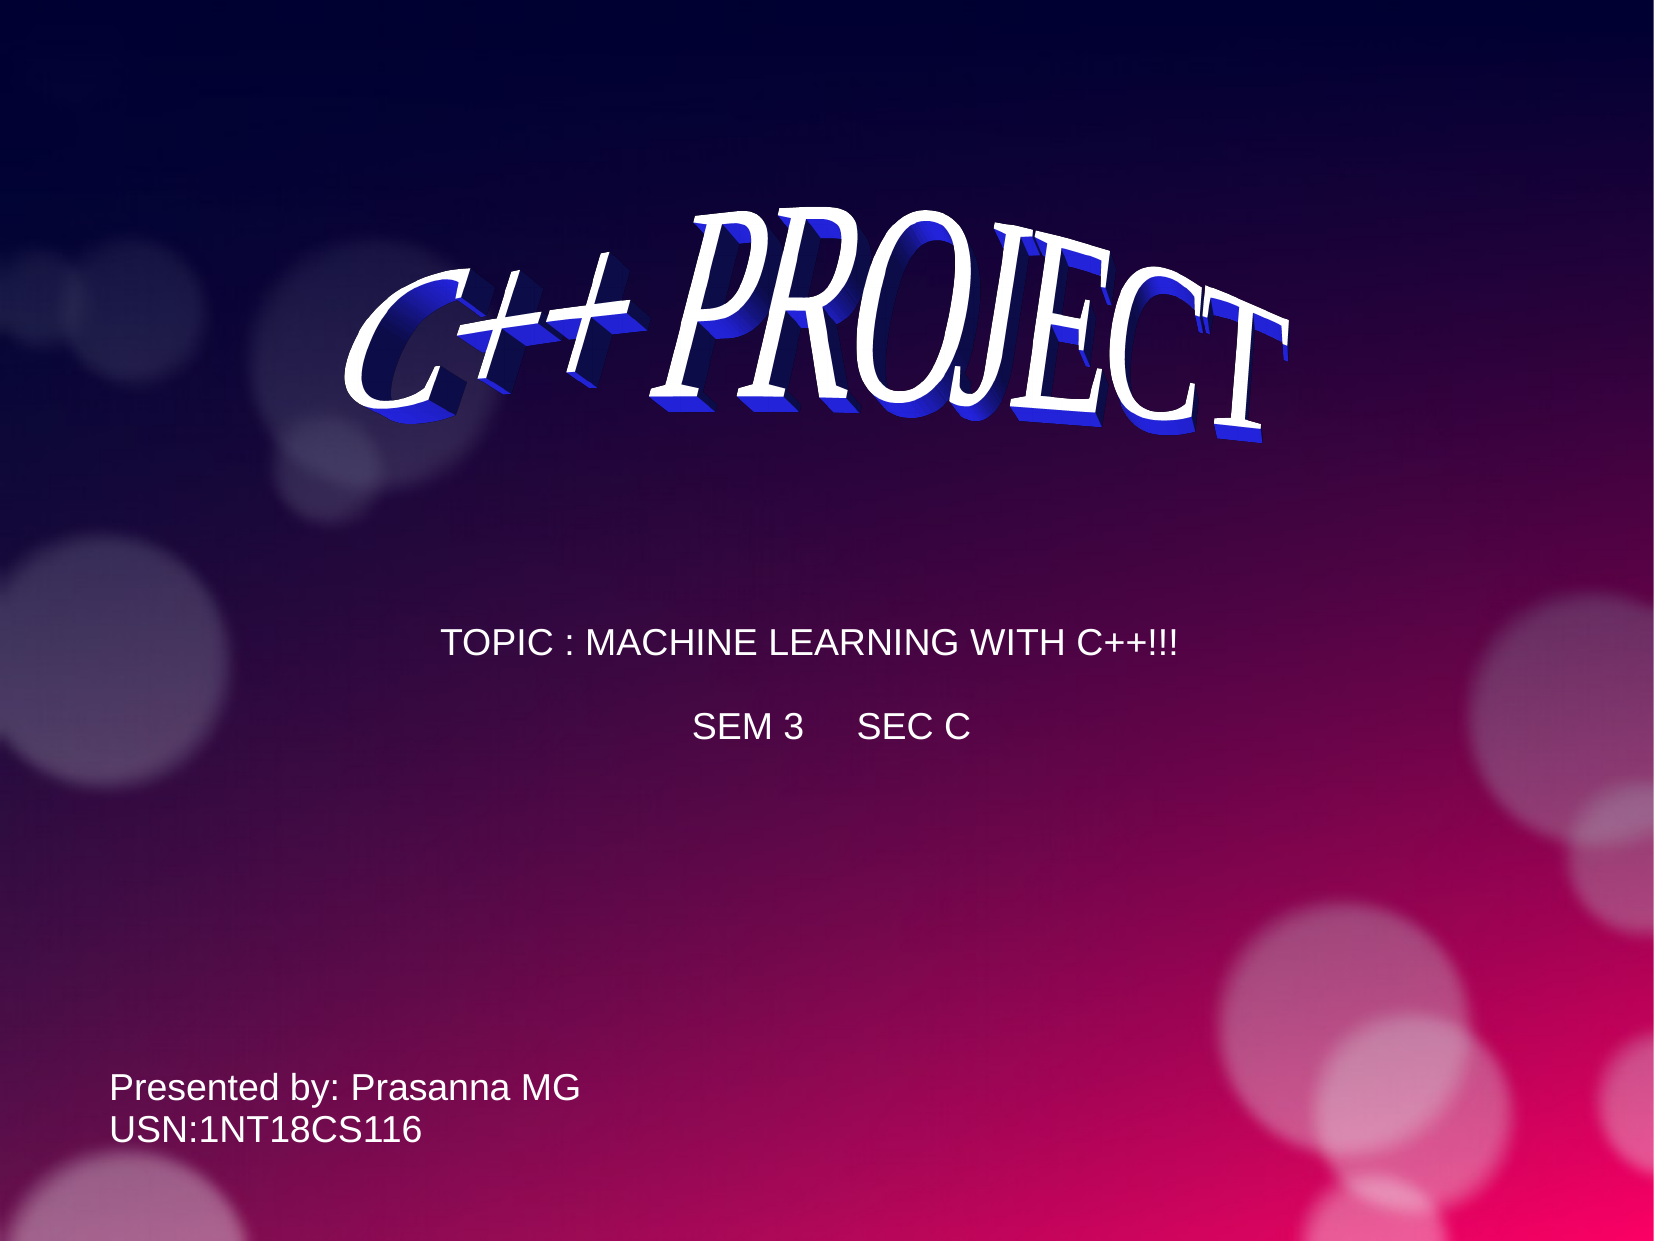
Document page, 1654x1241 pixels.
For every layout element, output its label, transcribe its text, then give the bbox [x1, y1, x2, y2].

text_box Presented by: Prasanna MG USN:1NT18CS116 [94, 1058, 945, 1158]
text_box TOPIC : MACHINE LEARNING WITH C++!!! SEM 3 SEC C [425, 614, 1430, 827]
picture [0, 0, 1654, 1241]
